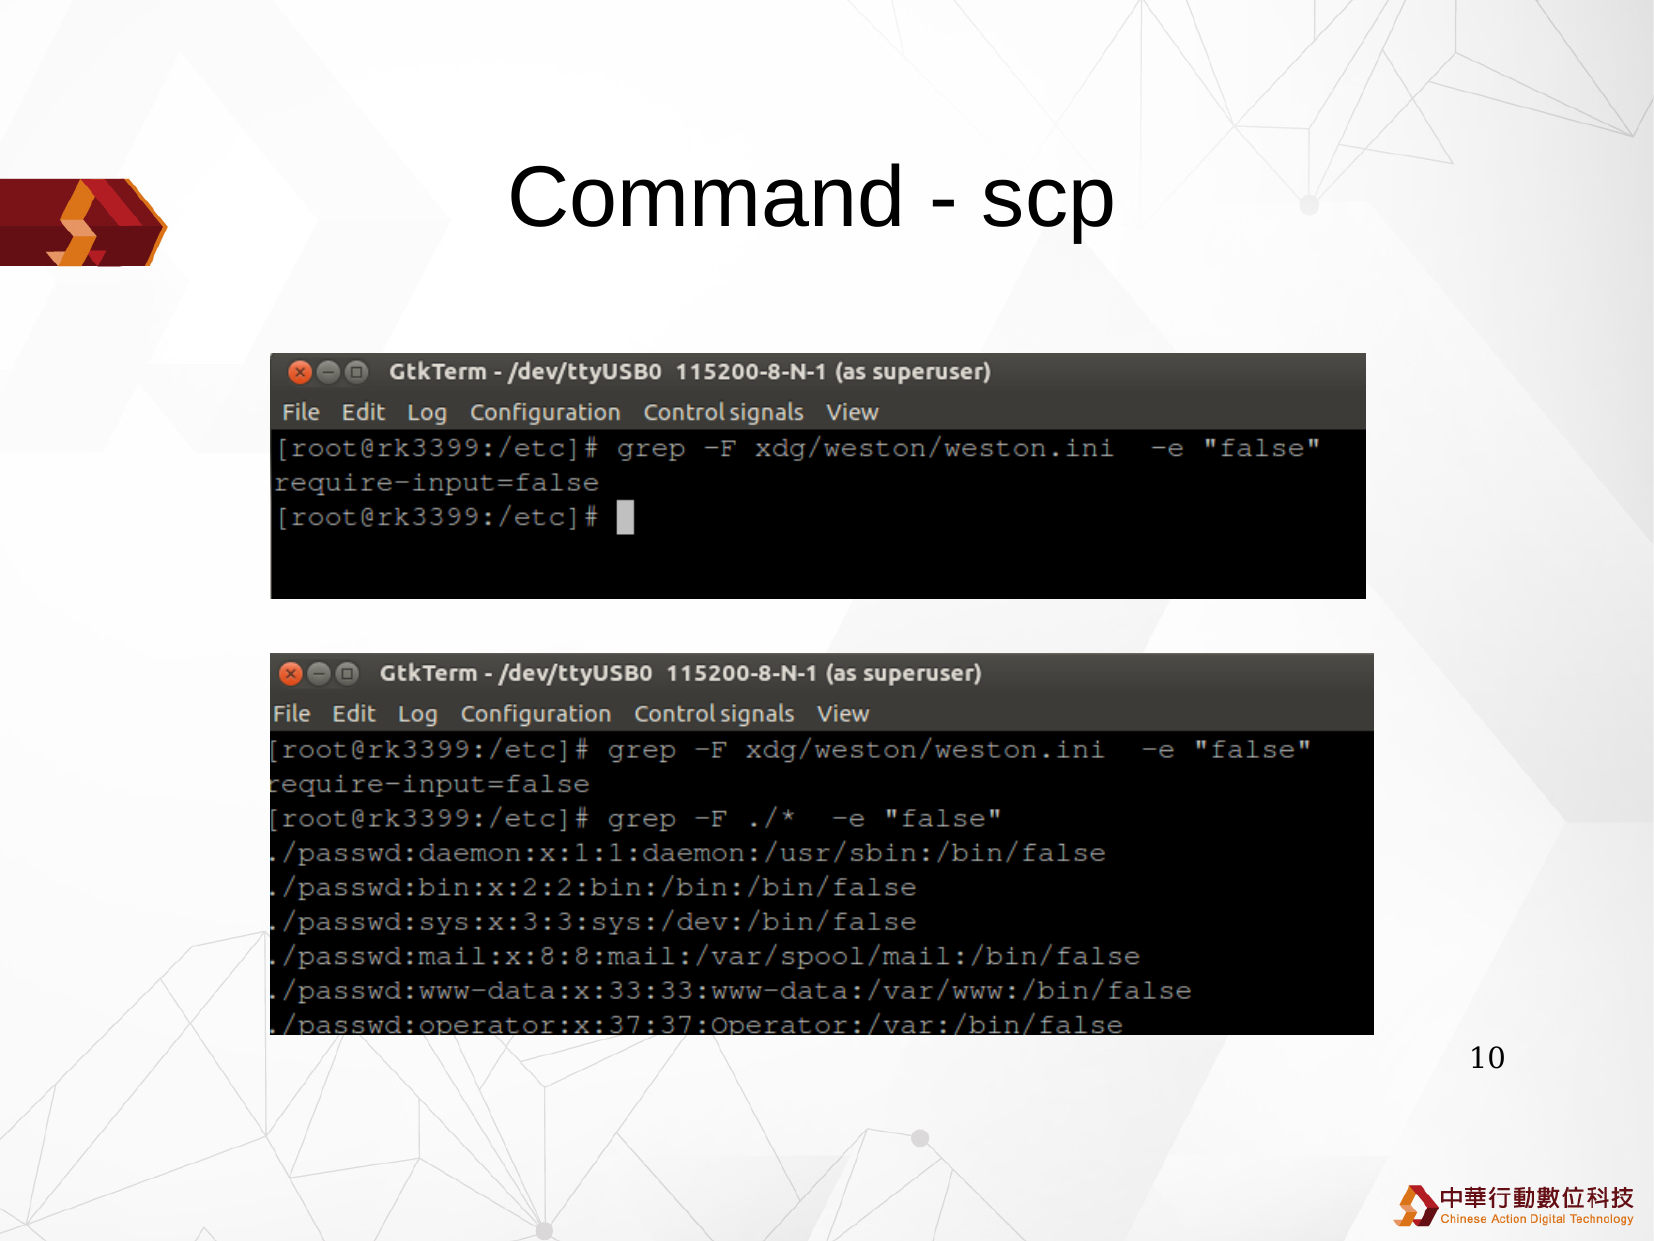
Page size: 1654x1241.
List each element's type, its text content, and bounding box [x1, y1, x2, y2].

title Command - scp [118, 112, 1506, 281]
picture [0, 0, 1654, 1241]
